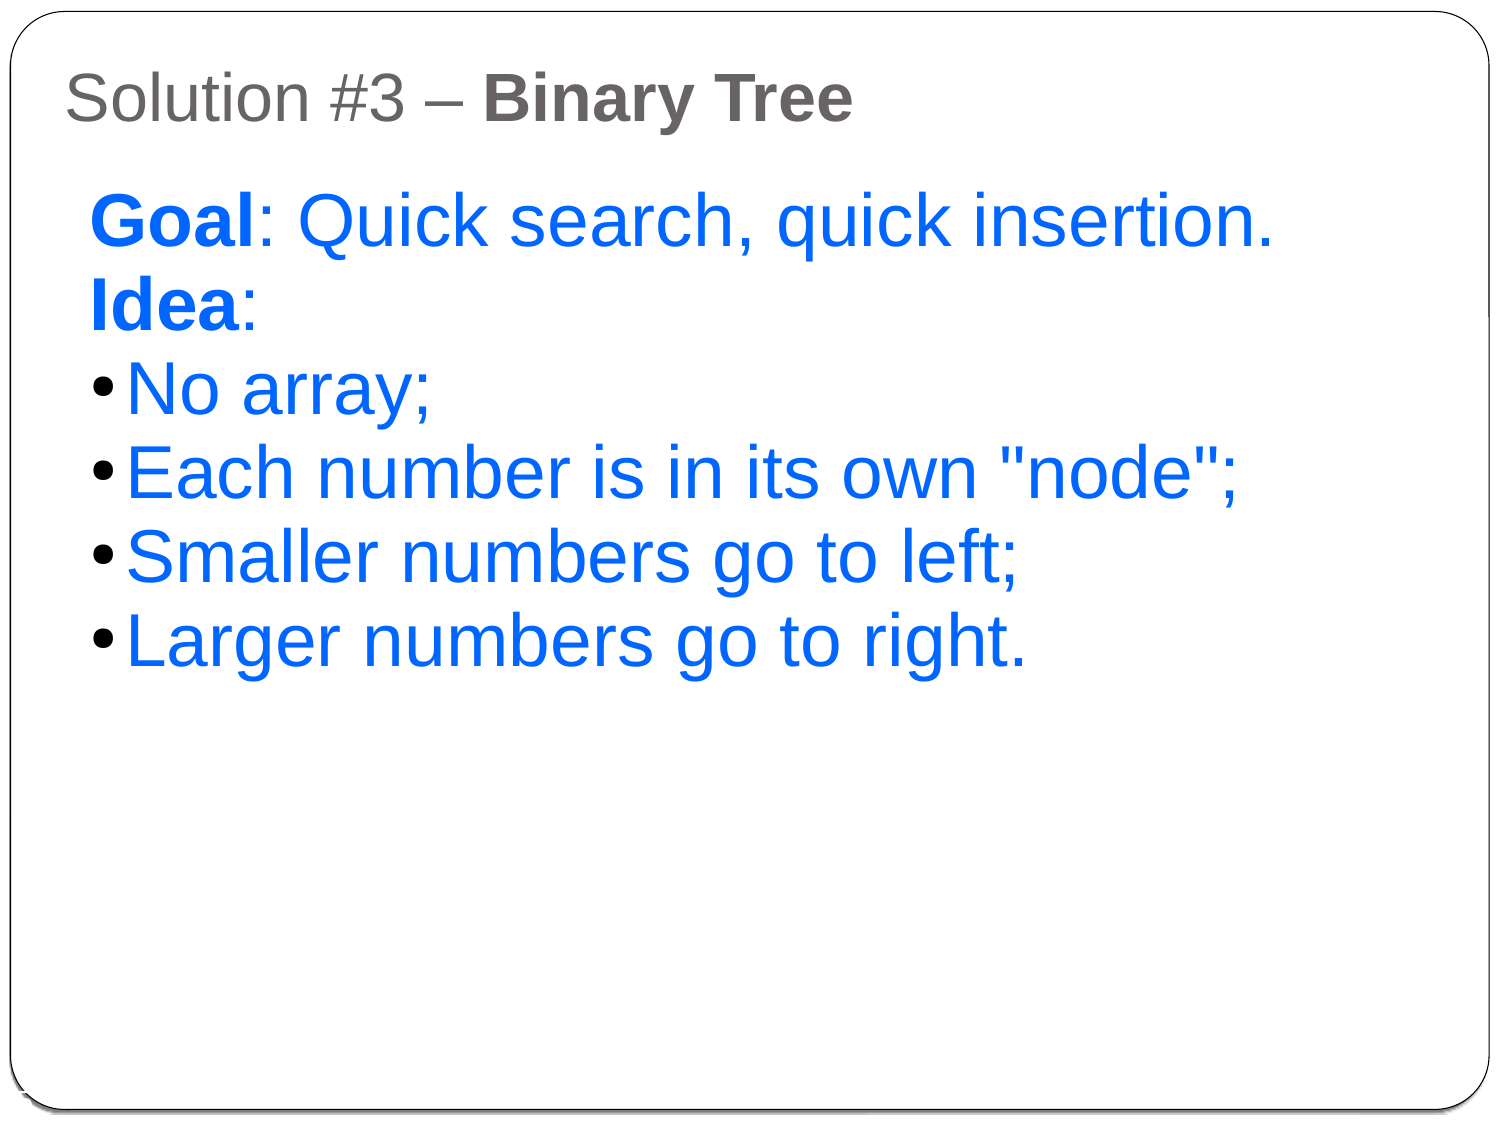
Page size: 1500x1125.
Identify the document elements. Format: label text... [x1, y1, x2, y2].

slide_number <number> [0, 1074, 50, 1125]
title Solution #3 – Binary Tree [50, 45, 1450, 150]
text_box Goal: Quick search, quick insertion. Idea: No array; Each number is in its own "node"; Smaller numbers go to left; Larger numbers go to right. [75, 171, 1396, 774]
